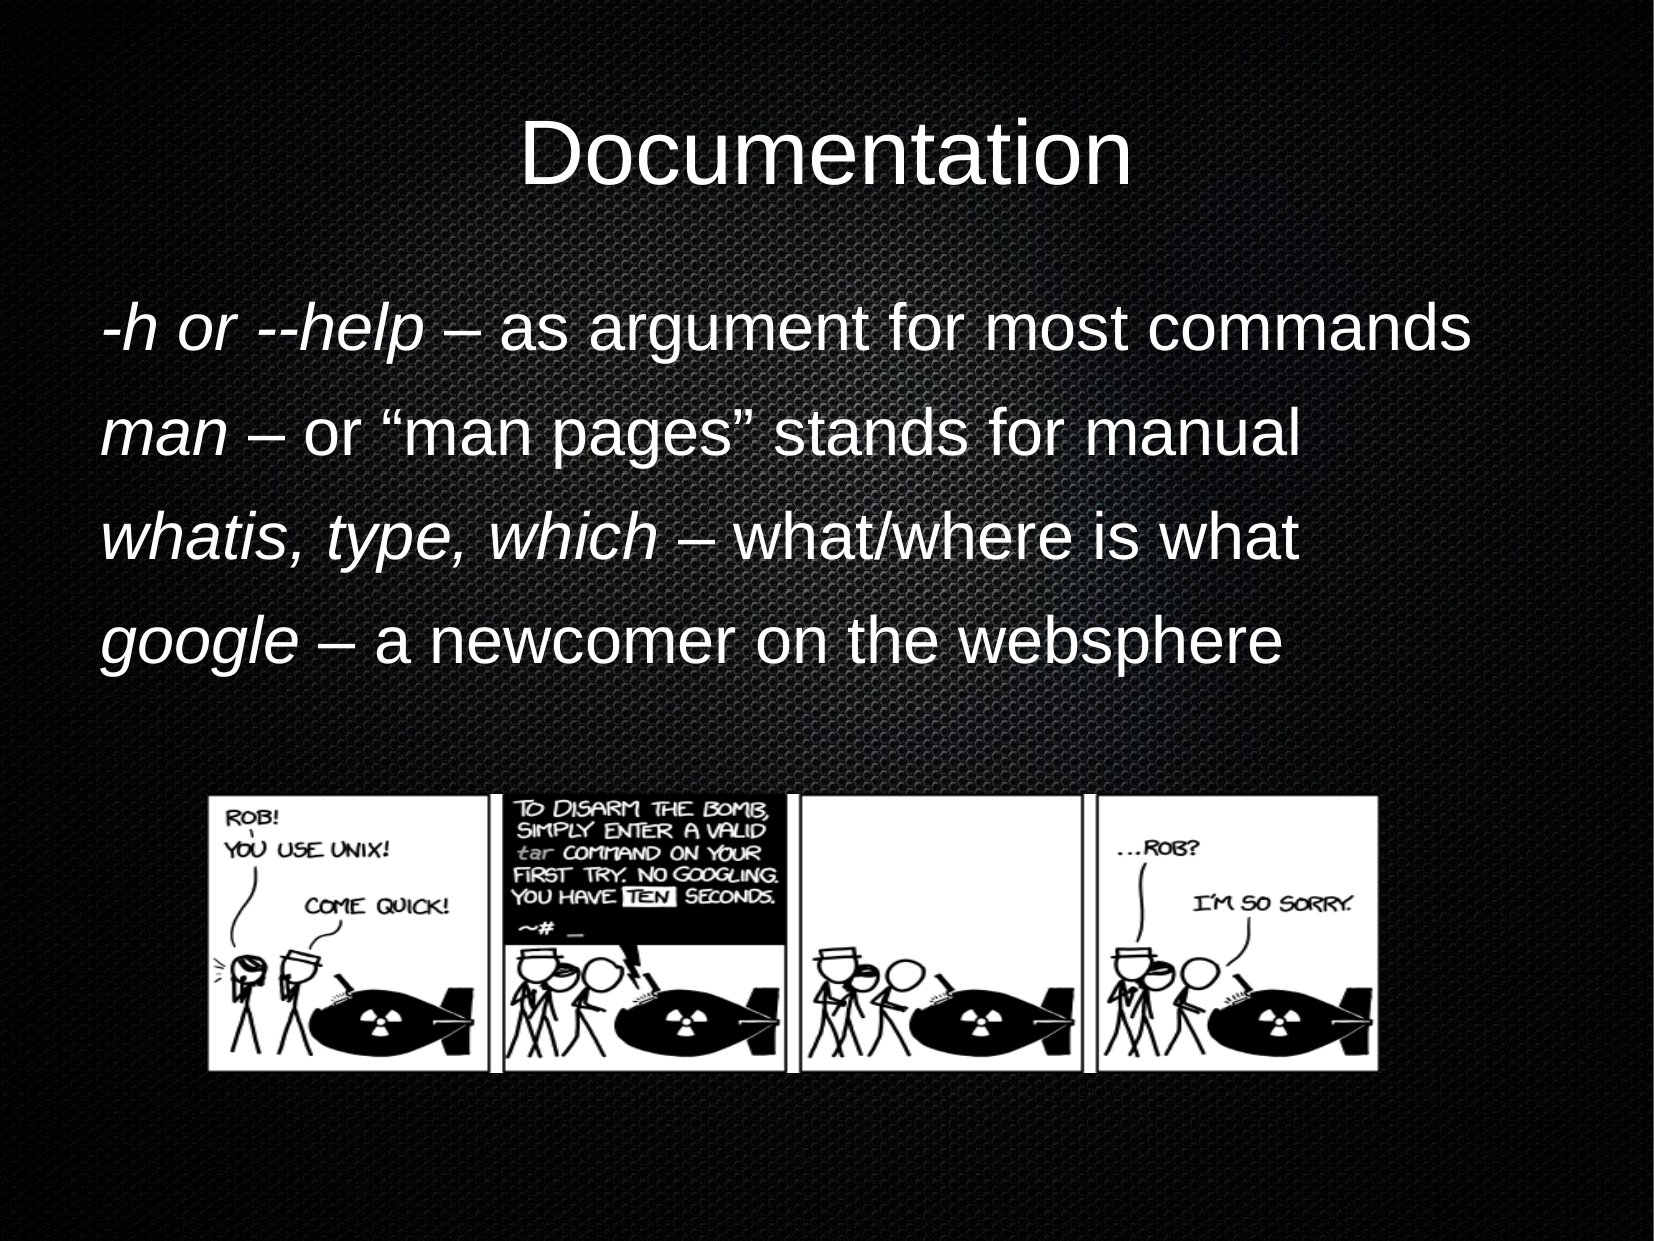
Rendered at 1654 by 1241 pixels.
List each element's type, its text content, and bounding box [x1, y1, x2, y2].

title Documentation [82, 49, 1571, 257]
picture [0, 0, 1654, 1241]
list -h or --help – as argument for most commands man – or “man pages” stands for manual whatis, type, which – what/where is what google – a newcomer on the websphere [82, 290, 1571, 1010]
